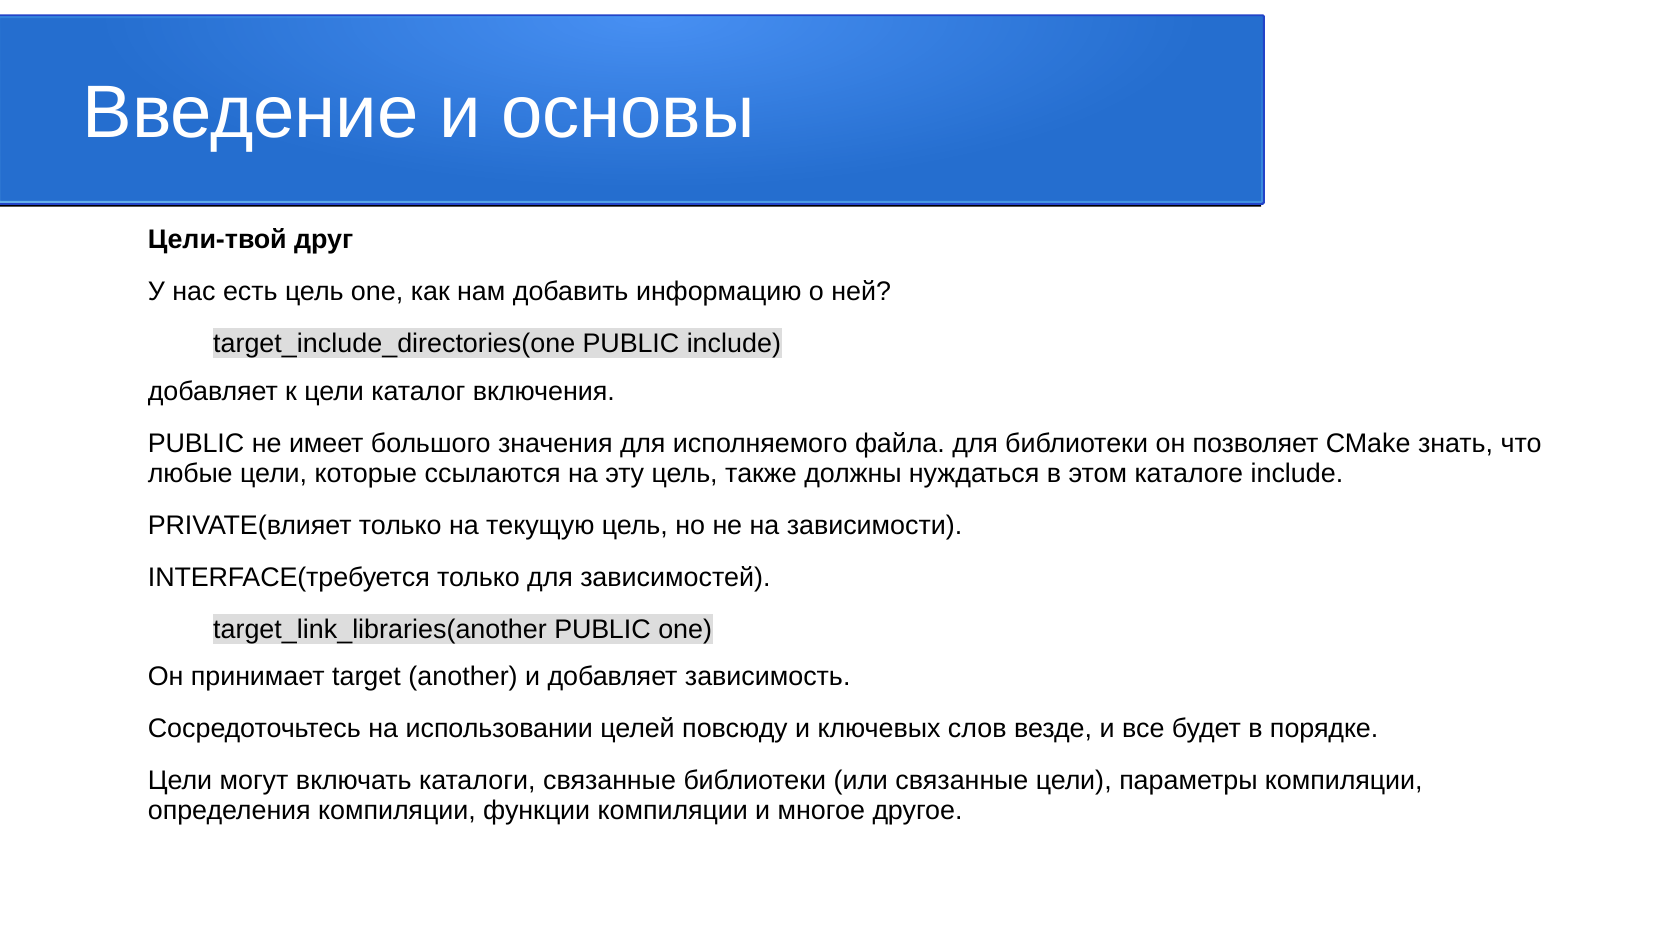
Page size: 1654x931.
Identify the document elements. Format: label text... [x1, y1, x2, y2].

list Цели-твой друг У нас есть цель one, как нам добавить информацию о ней? target_include_directories(one PUBLIC include) добавляет к цели каталог включения. PUBLIC не имеет большого значения для исполняемого файла. для библиотеки он позволяет CMake знать, что любые цели, которые ссылаются на эту цель, также должны нуждаться в этом каталоге include. PRIVATE(влияет только на текущую цель, но не на зависимости). INTERFACE(требуется только для зависимостей). target_link_libraries(another PUBLIC one) Он принимает target (another) и добавляет зависимость. Сосредоточьтесь на использовании целей повсюду и ключевых слов везде, и все будет в порядке. Цели могут включать каталоги, связанные библиотеки (или связанные цели), параметры компиляции, определения компиляции, функции компиляции и многое другое. [82, 224, 1571, 827]
title Введение и основы [82, 35, 1235, 189]
